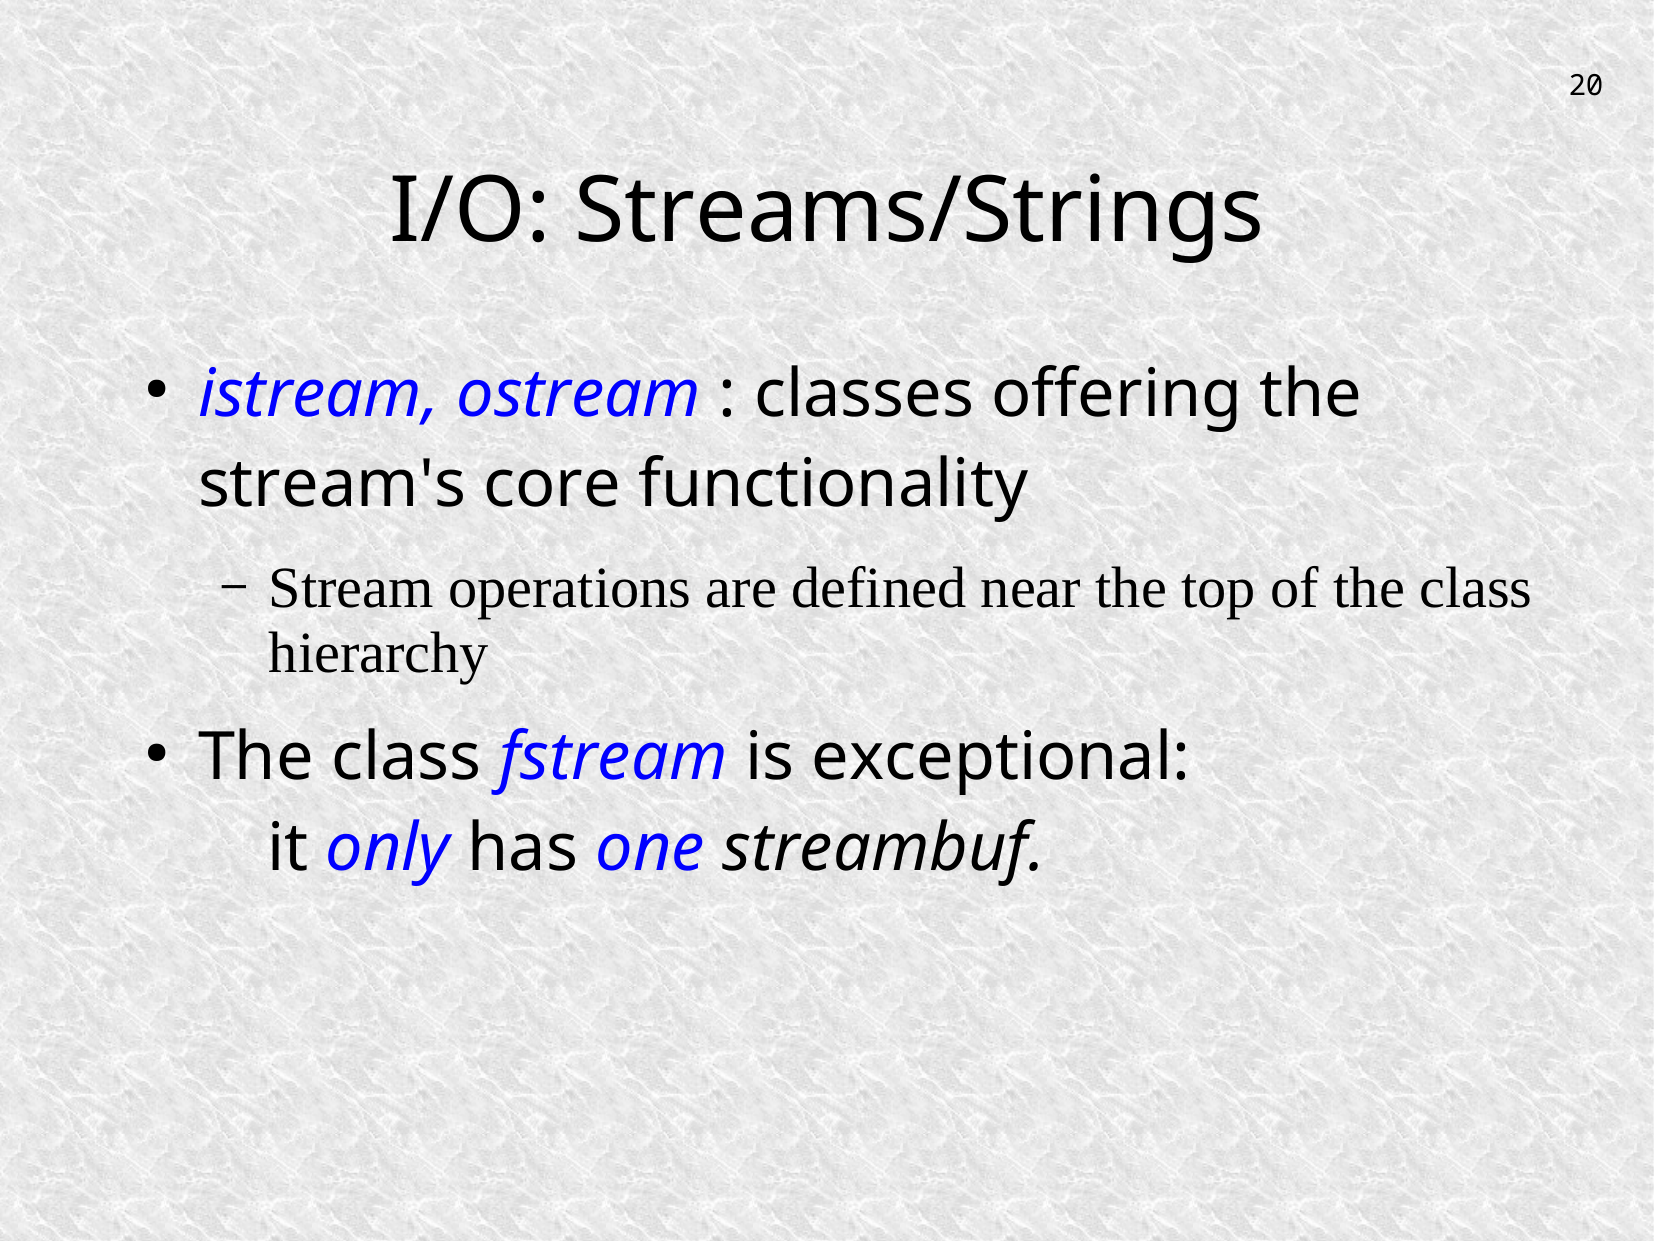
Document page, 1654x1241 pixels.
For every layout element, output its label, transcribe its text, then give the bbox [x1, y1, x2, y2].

list istream, ostream : classes offering the stream's core functionality Stream operations are defined near the top of the class hierarchy The class fstream is exceptional: it only has one streambuf. [127, 344, 1540, 879]
title I/O: Streams/Strings [121, 102, 1534, 311]
picture [0, 0, 1654, 1241]
